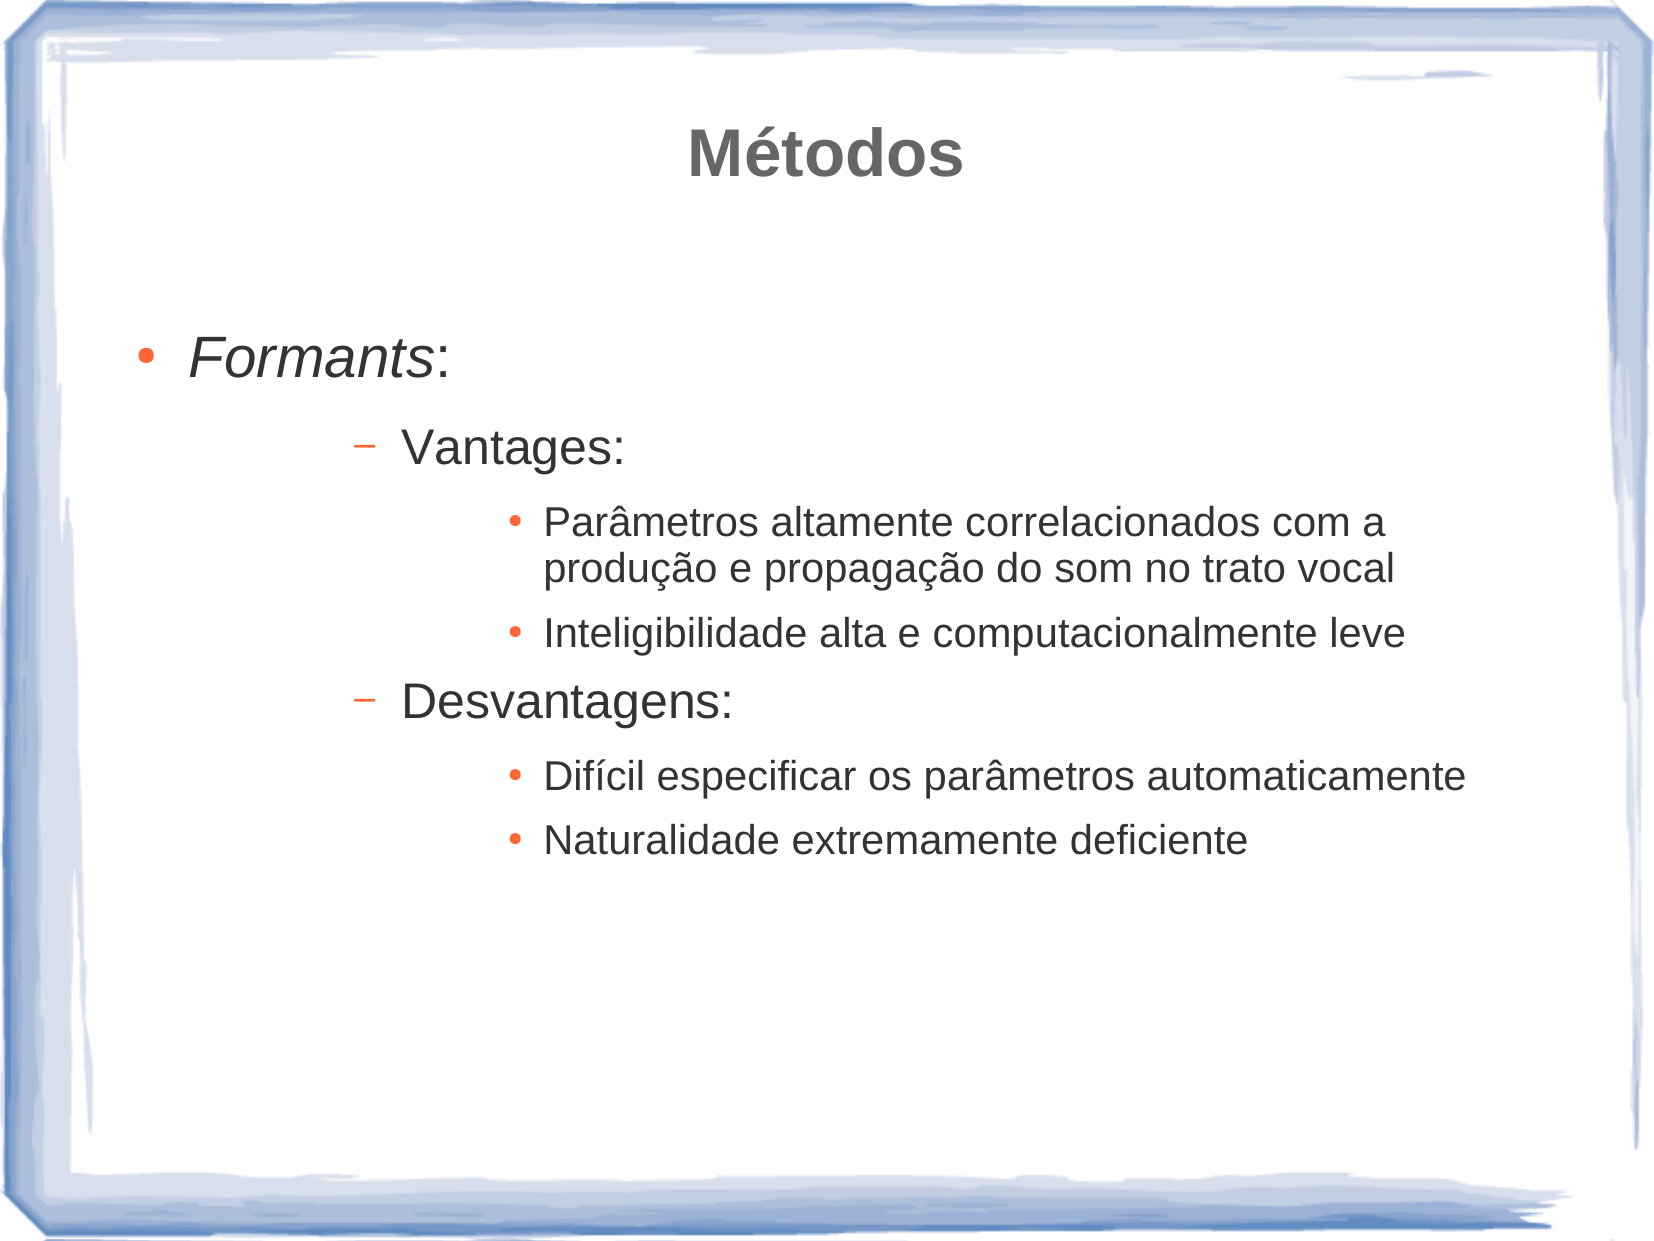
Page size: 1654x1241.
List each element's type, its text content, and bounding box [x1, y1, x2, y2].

title Métodos [82, 49, 1571, 257]
list Formants: Vantages: Parâmetros altamente correlacionados com a produção e propagação do som no trato vocal Inteligibilidade alta e computacionalmente leve Desvantagens: Difícil especificar os parâmetros automaticamente Naturalidade extremamente deficiente [118, 324, 1571, 1045]
picture [0, 0, 1654, 1241]
